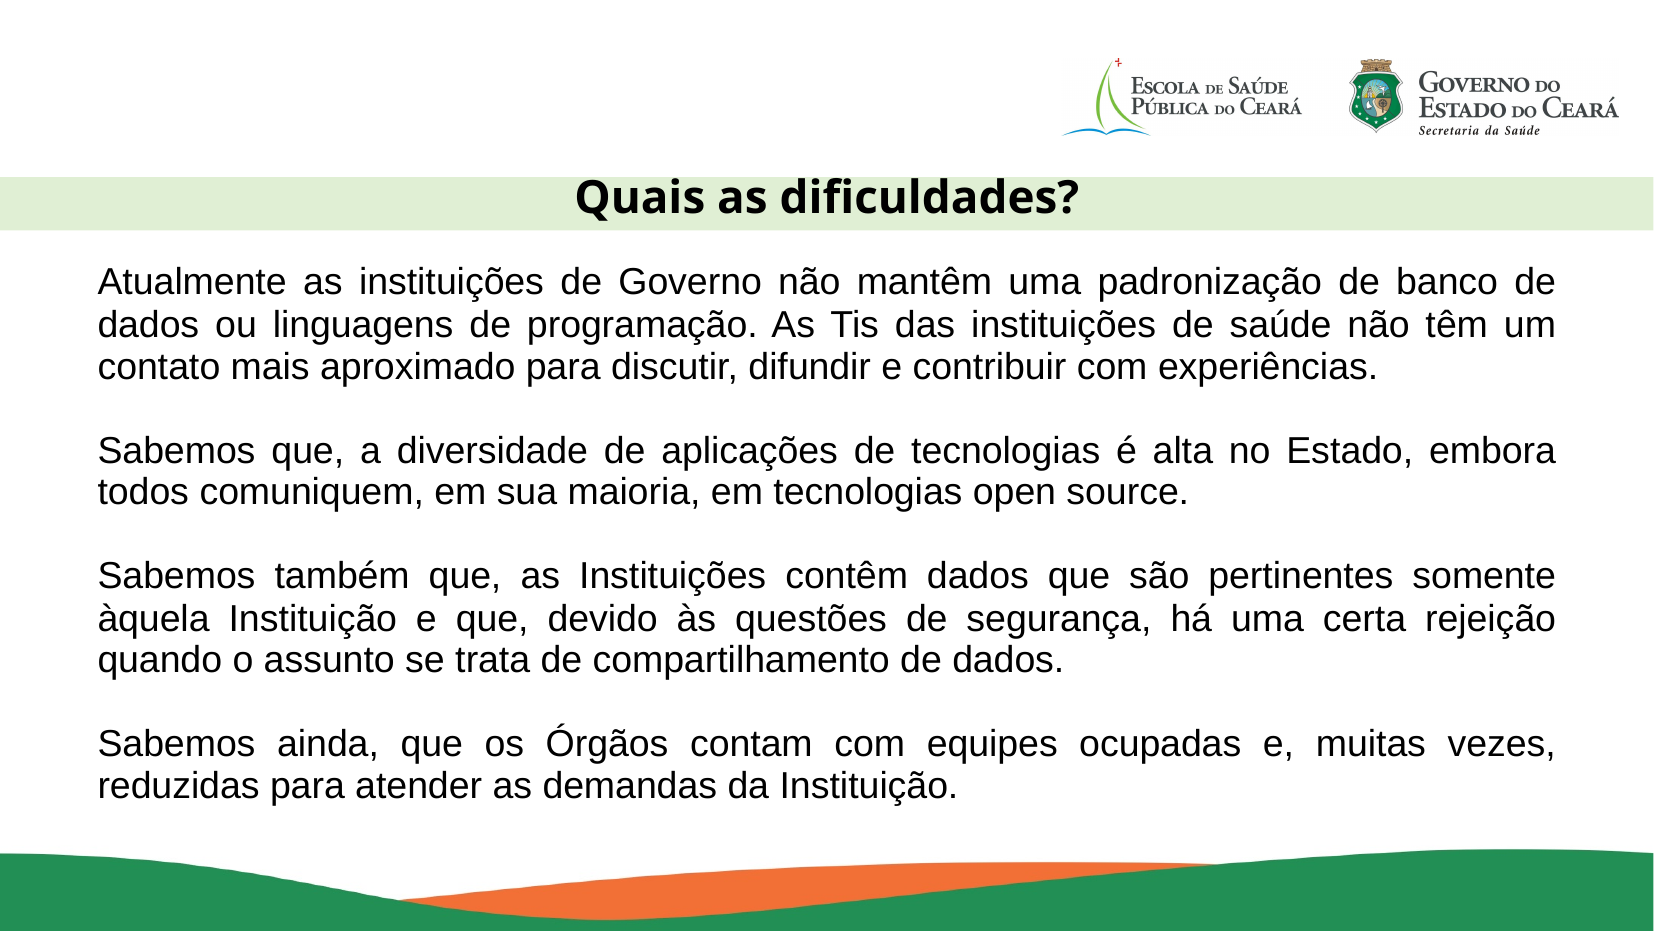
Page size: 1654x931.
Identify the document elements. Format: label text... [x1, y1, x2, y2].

title Quais as dificuldades? [0, 177, 1654, 231]
picture [1061, 58, 1619, 136]
text_box Atualmente as instituições de Governo não mantêm uma padronização de banco de dados ou linguagens de programação. As Tis das instituições de saúde não têm um contato mais aproximado para discutir, difundir e contribuir com experiências. Sabemos que, a diversidade de aplicações de tecnologias é alta no Estado, embora todos comuniquem, em sua maioria, em tecnologias open source. Sabemos também que, as Instituições contêm dados que são pertinentes somente àquela Instituição e que, devido às questões de segurança, há uma certa rejeição quando o assunto se trata de compartilhamento de dados. Sabemos ainda, que os Órgãos contam com equipes ocupadas e, muitas vezes, reduzidas para atender as demandas da Instituição. [82, 253, 1571, 829]
picture [0, 808, 1654, 931]
